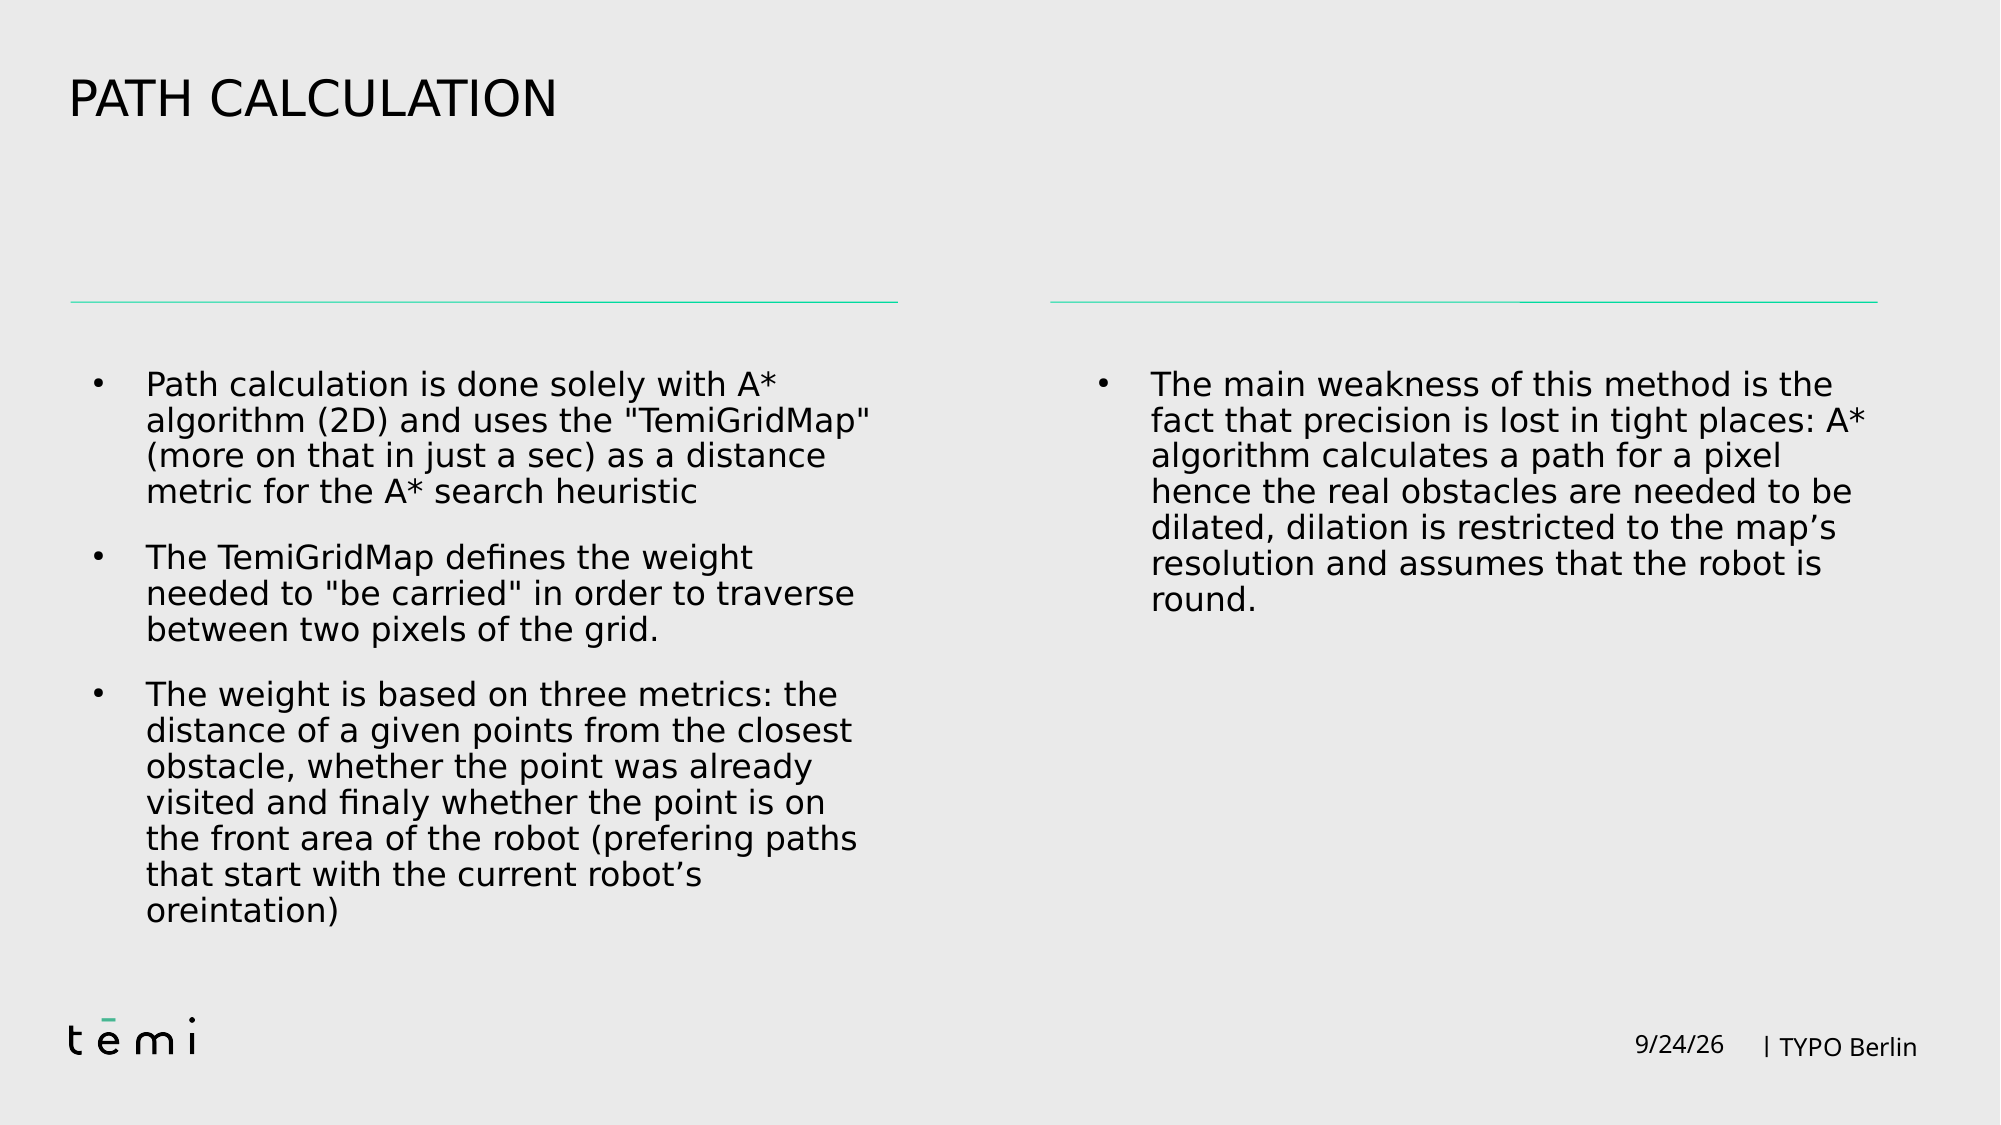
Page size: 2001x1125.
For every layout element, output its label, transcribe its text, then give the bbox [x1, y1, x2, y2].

text_box [300, 750, 330, 821]
picture [69, 1017, 195, 1055]
list Path calculation is done solely with A* algorithm (2D) and uses the "TemiGridMap" (more on that in just a sec) as a distance metric for the A* search heuristic The TemiGridMap defines the weight needed to "be carried" in order to traverse between two pixels of the grid. The weight is based on three metrics: the distance of a given points from the closest obstacle, whether the point was already visited and finaly whether the point is on the front area of the robot (prefering paths that start with the current robot’s oreintation) [60, 360, 901, 408]
list [1036, 431, 1878, 945]
list [57, 431, 898, 945]
list The main weakness of this method is the fact that precision is lost in tight places: A* algorithm calculates a path for a pixel hence the real obstacles are needed to be dilated, dilation is restricted to the map’s resolution and assumes that the robot is round. [1065, 360, 1906, 408]
slide_number 8/13/19 [1619, 1016, 1758, 1076]
title PATH CALCULATION [53, 51, 1159, 149]
